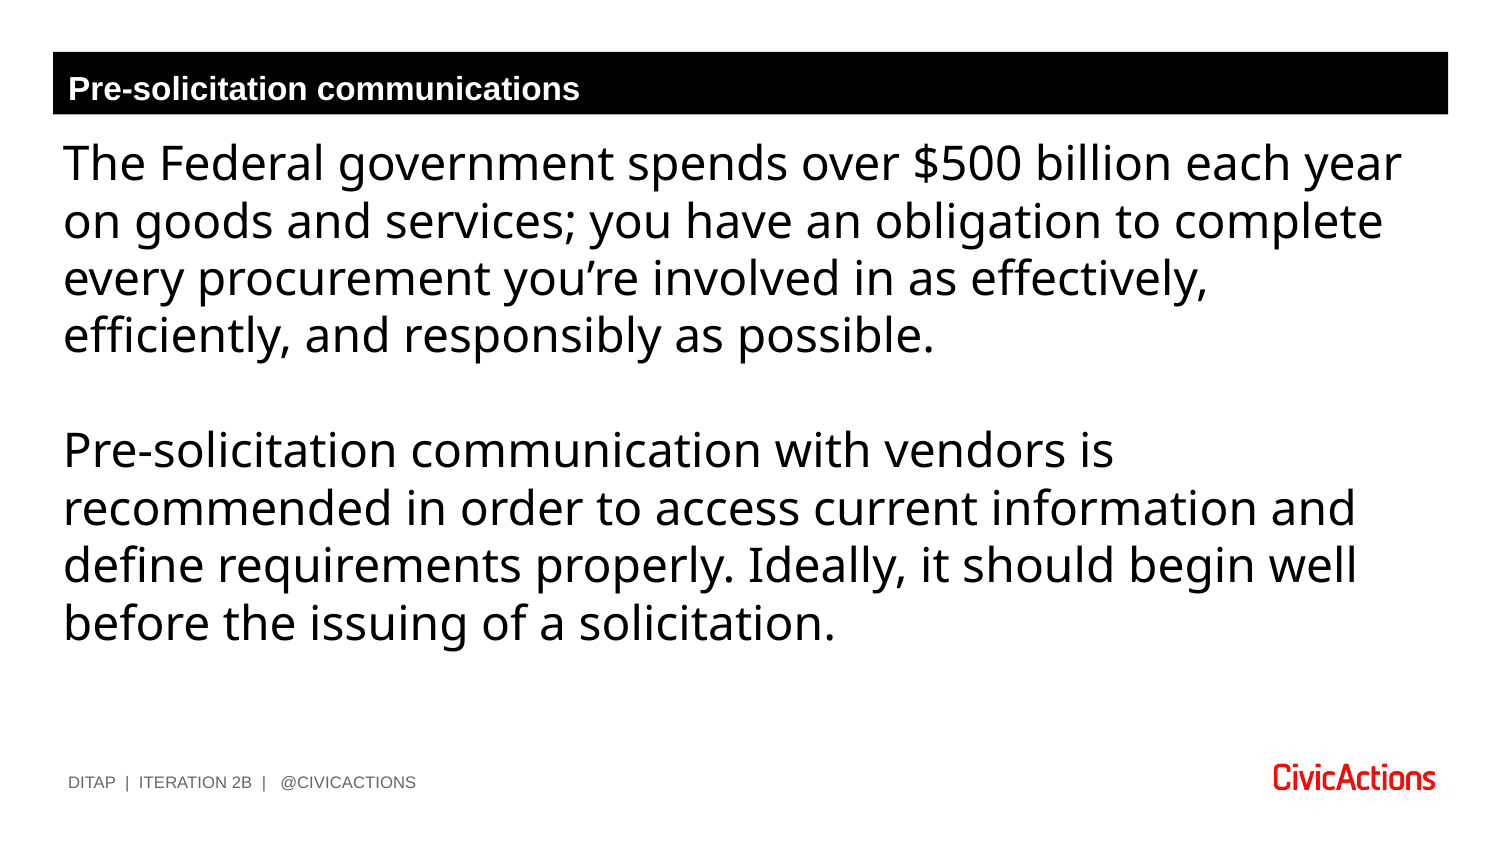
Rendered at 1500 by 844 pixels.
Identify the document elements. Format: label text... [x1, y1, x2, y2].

list The Federal government spends over $500 billion each year on goods and services; you have an obligation to complete every procurement you’re involved in as effectively, efficiently, and responsibly as possible. Pre-solicitation communication with vendors is recommended in order to access current information and define requirements properly. Ideally, it should begin well before the issuing of a solicitation. [53, 123, 1449, 605]
title Pre-solicitation communications [53, 51, 1449, 115]
picture [1271, 758, 1438, 795]
